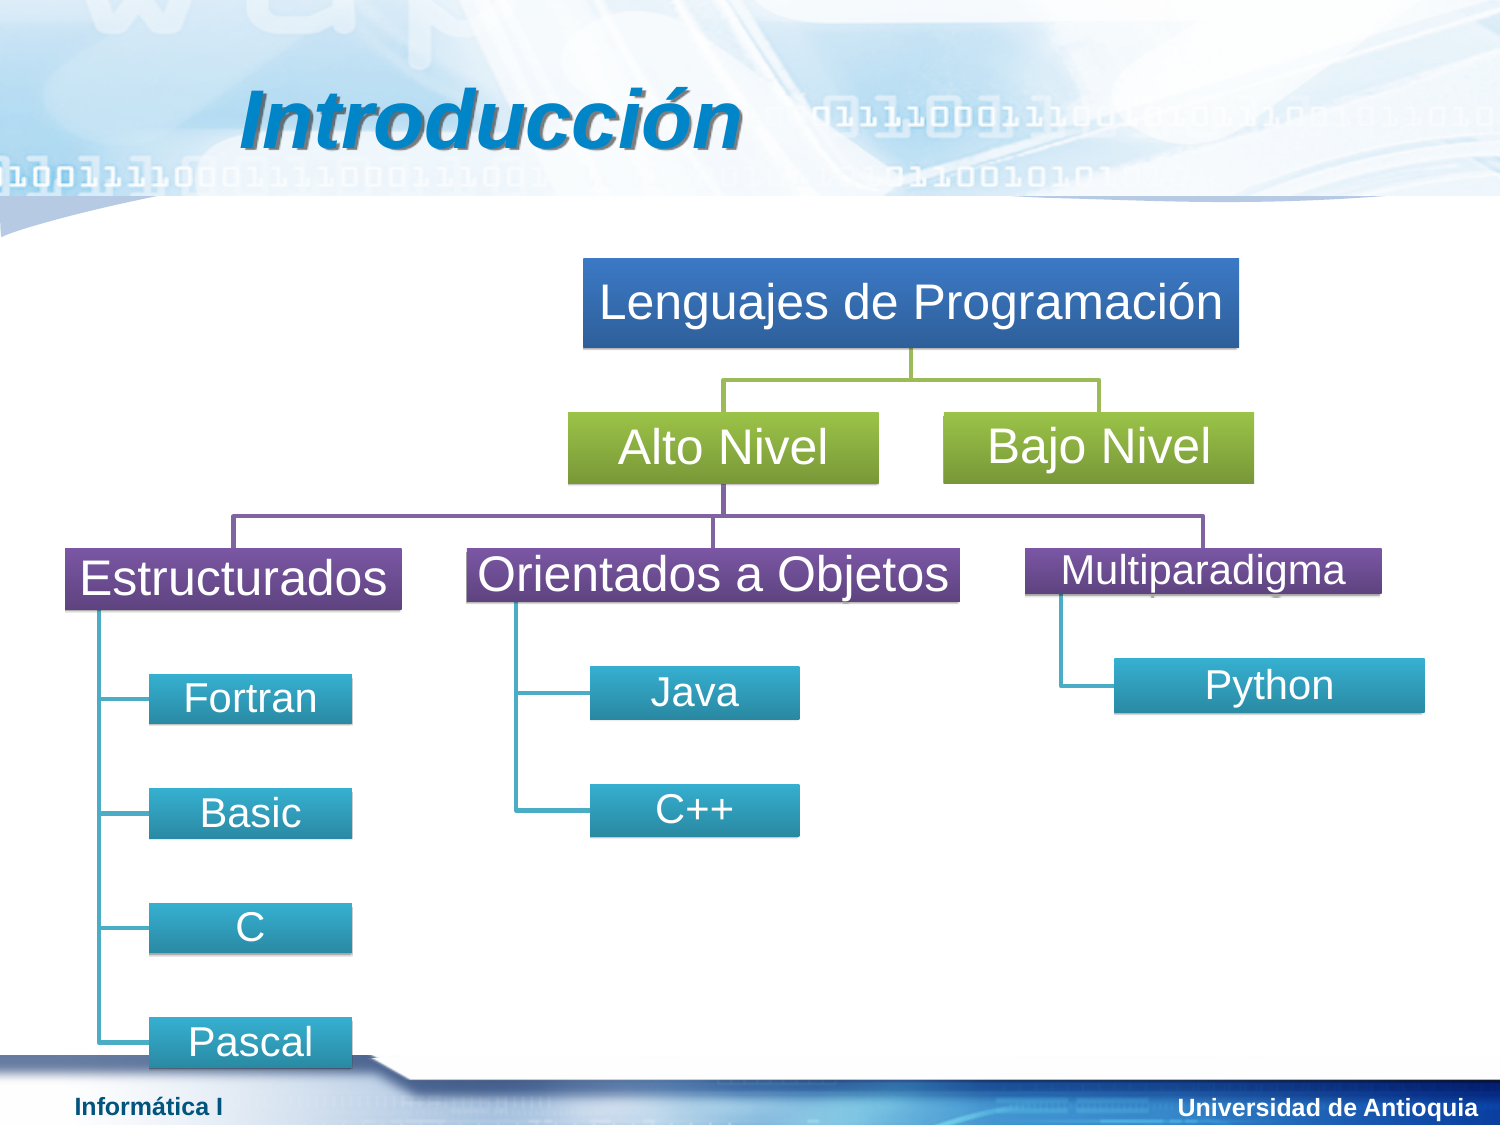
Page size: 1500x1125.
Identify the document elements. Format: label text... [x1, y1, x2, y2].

picture [0, 0, 1500, 196]
text_box Estructurados [65, 548, 402, 610]
text_box Bajo Nivel [943, 412, 1255, 484]
text_box Alto Nivel [568, 412, 879, 484]
text_box Pascal [149, 1017, 352, 1068]
text_box Python [1114, 658, 1425, 713]
text_box Orientados a Objetos [466, 548, 960, 602]
text_box Lenguajes de Programación [583, 258, 1240, 348]
text_box Java [590, 666, 800, 720]
text_box Fortran [149, 674, 352, 724]
text_box Basic [149, 788, 352, 839]
picture [0, 1055, 1500, 1125]
text_box Multiparadigma [1025, 548, 1382, 594]
text_box C++ [590, 784, 800, 837]
text_box C [149, 903, 352, 953]
title Introducción [224, 57, 1438, 150]
